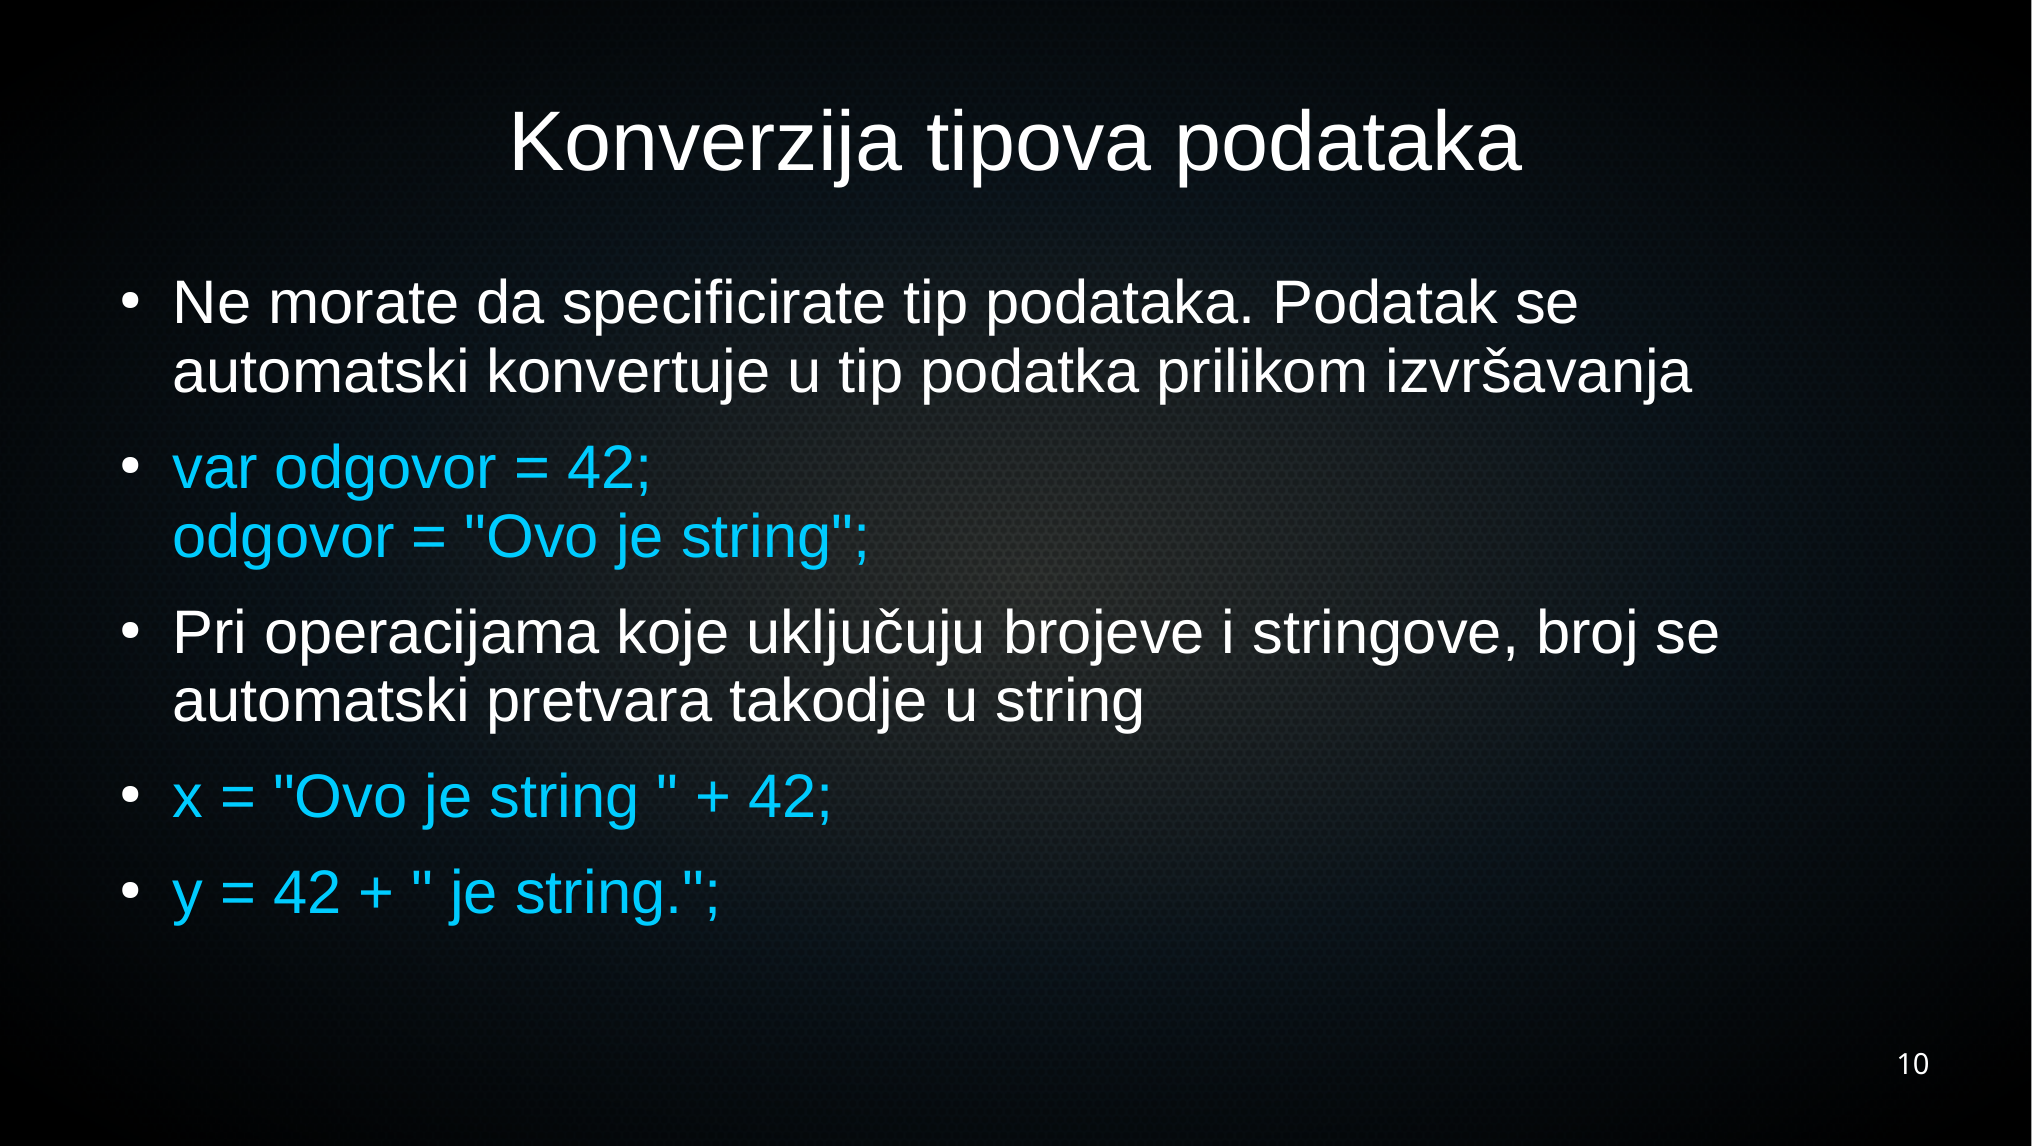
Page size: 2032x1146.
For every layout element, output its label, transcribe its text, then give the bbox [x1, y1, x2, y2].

title Konverzija tipova podataka [101, 45, 1930, 237]
picture [0, 0, 2032, 1146]
list Ne morate da specificirate tip podataka. Podatak se automatski konvertuje u tip podatka prilikom izvršаvanja var odgovor = 42; odgovor = "Ovo je string"; Pri operacijama koje uključuju brojeve i stringove, broj se automatski pretvara takodje u string x = "Ovo je string " + 42; y = 42 + " je string."; [101, 268, 1890, 933]
